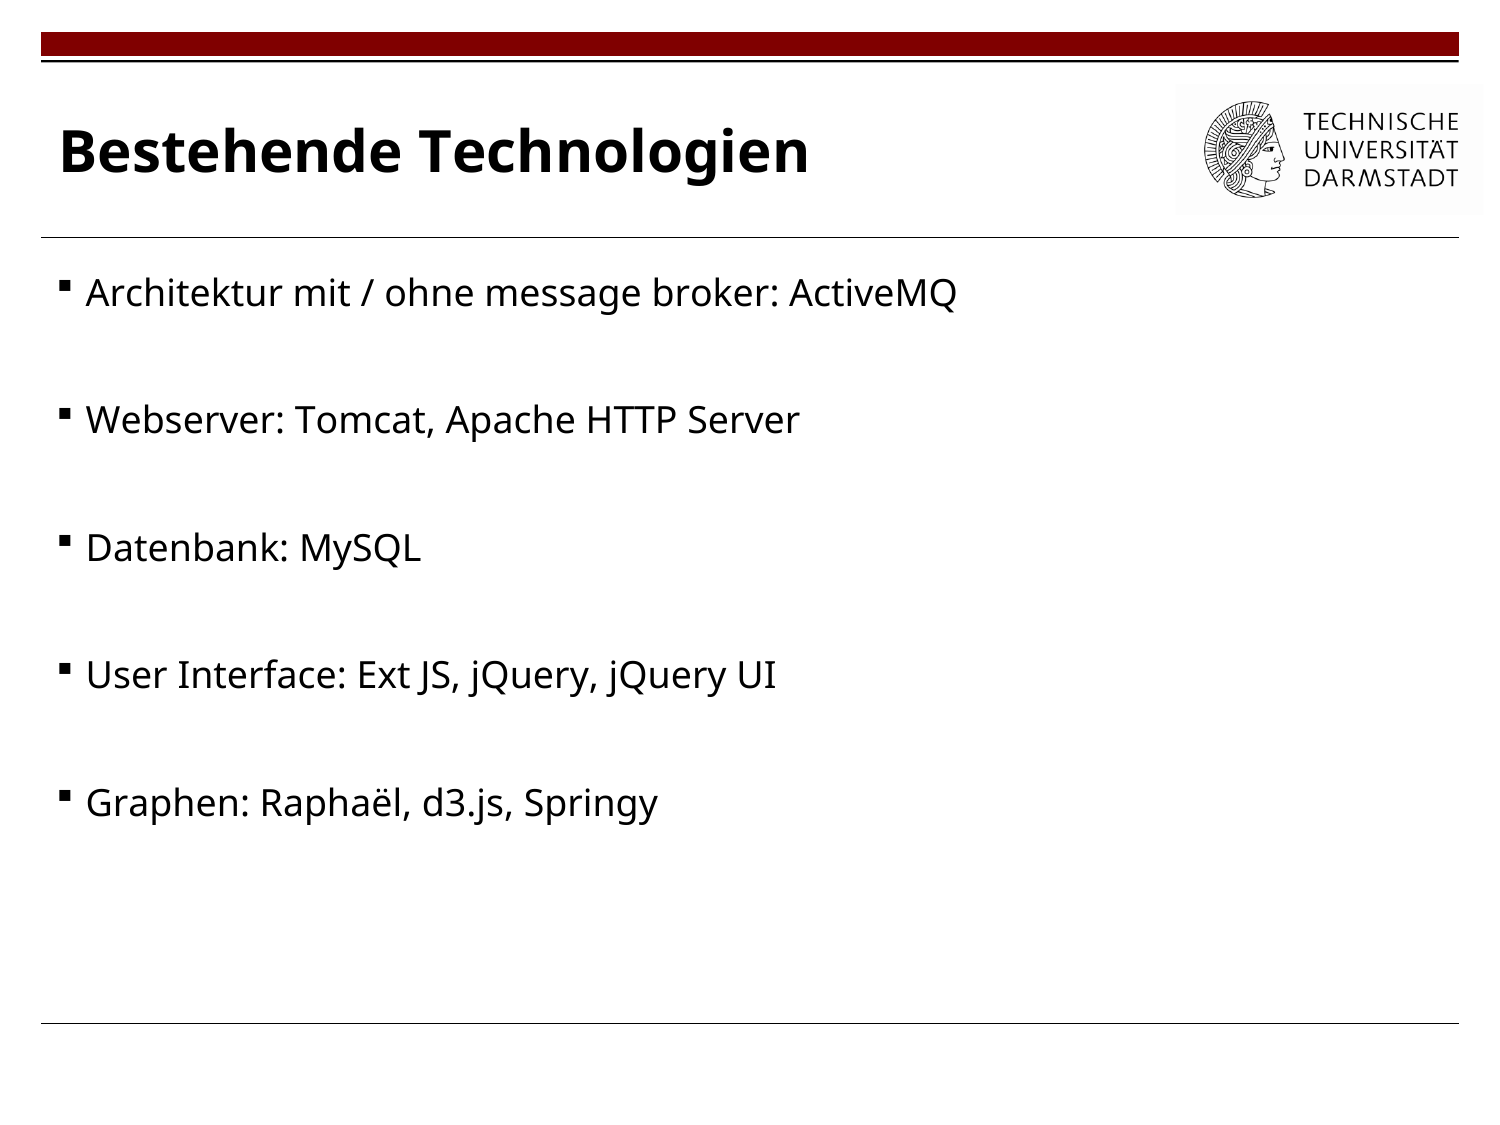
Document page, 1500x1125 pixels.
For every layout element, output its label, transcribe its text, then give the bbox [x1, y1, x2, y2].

list Architektur mit / ohne message broker: ActiveMQ Webserver: Tomcat, Apache HTTP Server Datenbank: MySQL User Interface: Ext JS, jQuery, jQuery UI Graphen: Raphaël, d3.js, Springy [41, 261, 1329, 1086]
title Bestehende Technologien [58, 80, 1187, 218]
picture [1187, 84, 1484, 215]
